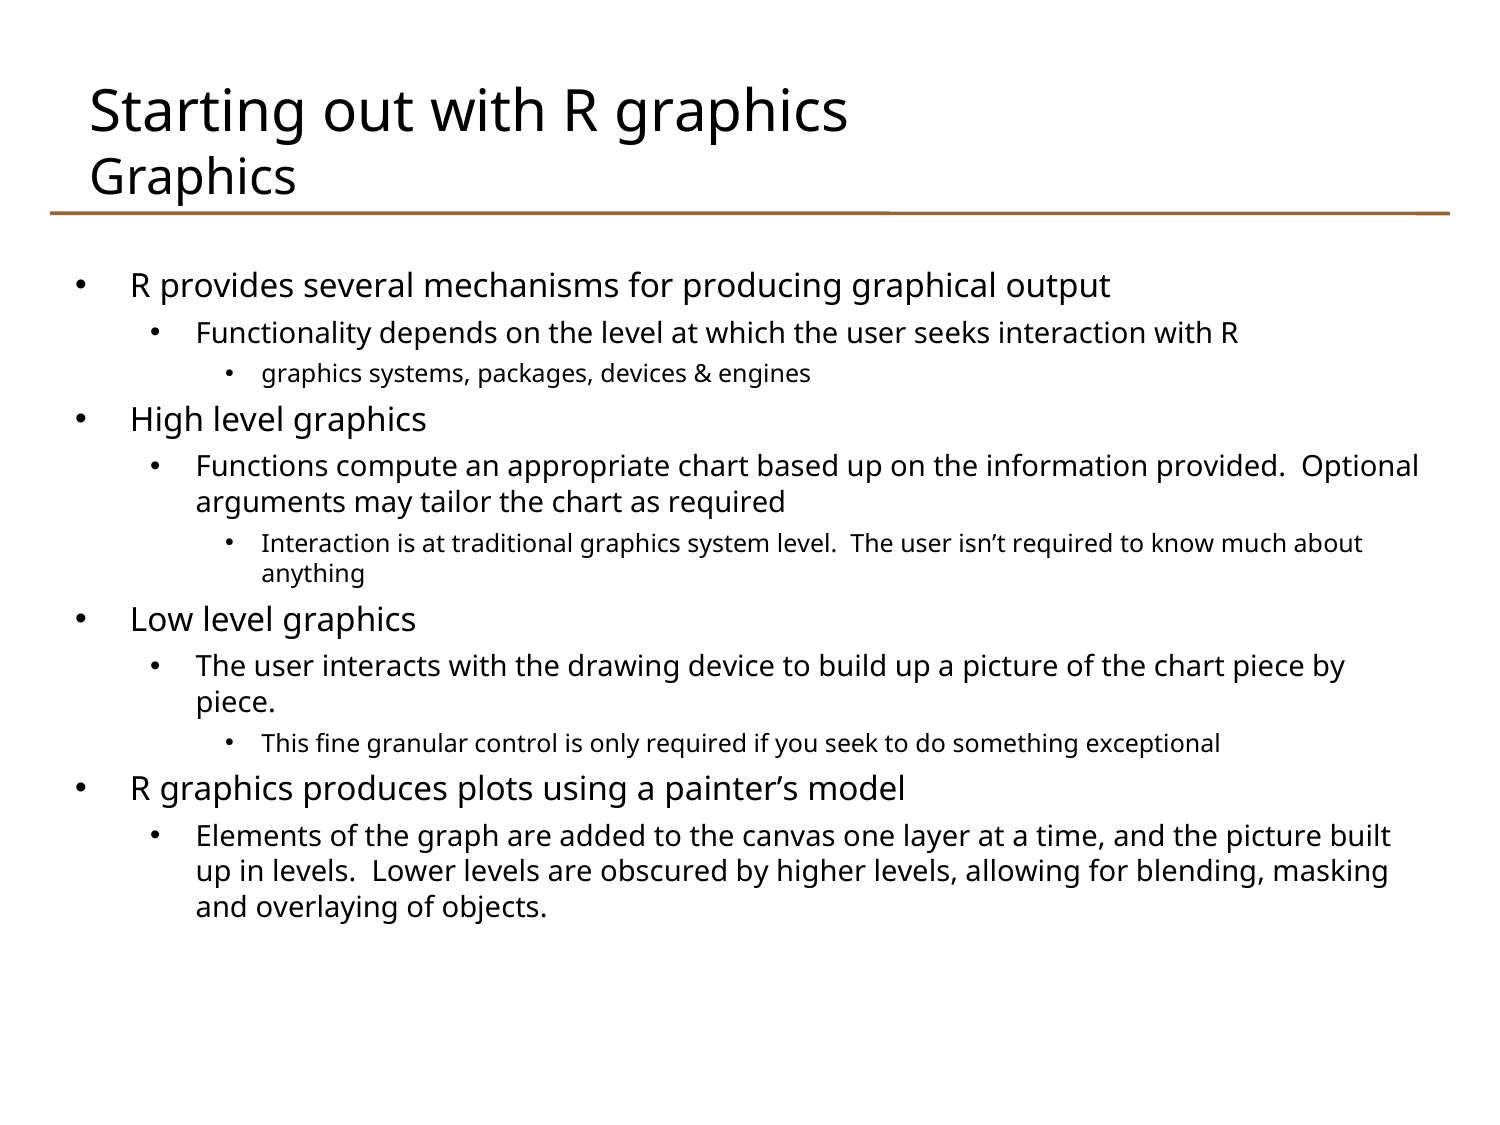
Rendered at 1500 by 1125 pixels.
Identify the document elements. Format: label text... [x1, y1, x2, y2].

text_box Starting out with R graphics Graphics [75, 44, 1425, 233]
text_box R provides several mechanisms for producing graphical output Functionality depends on the level at which the user seeks interaction with R graphics systems, packages, devices & engines High level graphics Functions compute an appropriate chart based up on the information provided. Optional arguments may tailor the chart as required Interaction is at traditional graphics system level. The user isn’t required to know much about anything Low level graphics The user interacts with the drawing device to build up a picture of the chart piece by piece. This fine granular control is only required if you seek to do something exceptional R graphics produces plots using a painter’s model Elements of the graph are added to the canvas one layer at a time, and the picture built up in levels. Lower levels are obscured by higher levels, allowing for blending, masking and overlaying of objects. [75, 263, 1425, 1006]
